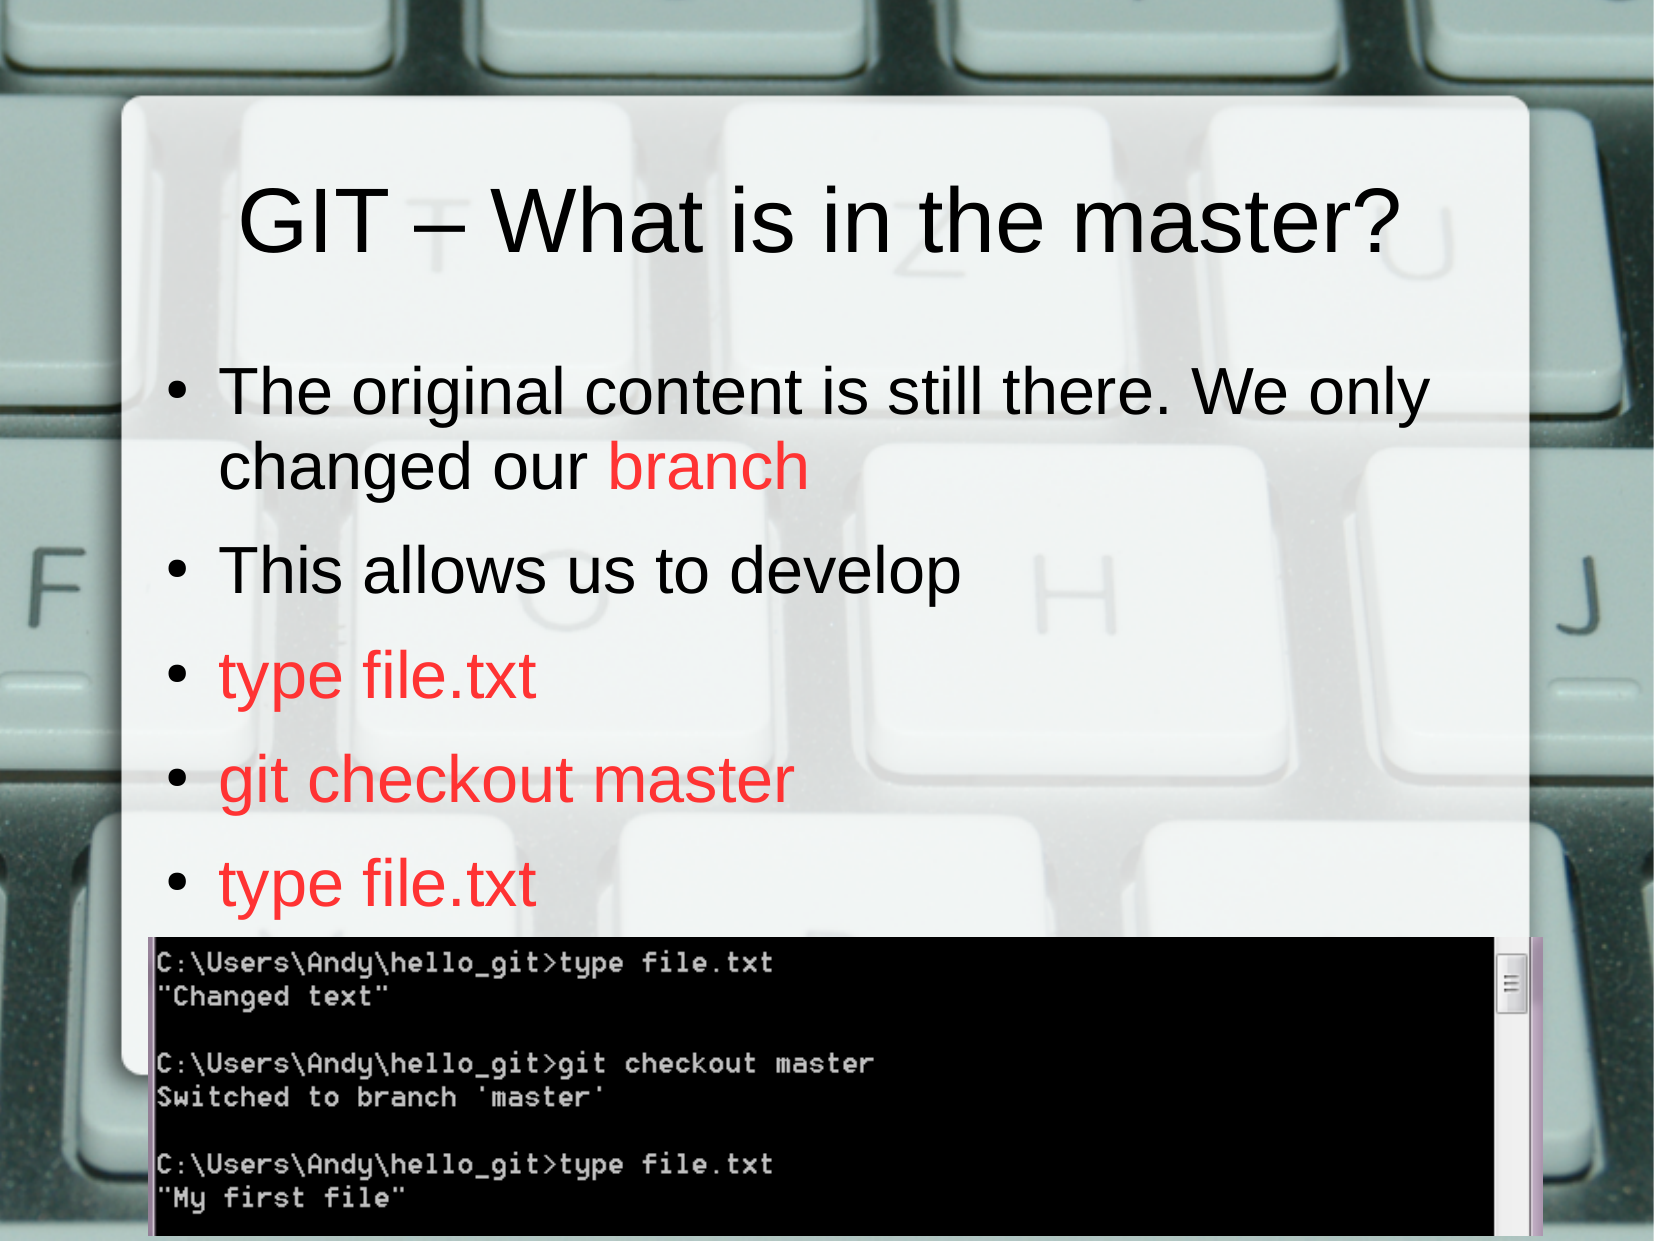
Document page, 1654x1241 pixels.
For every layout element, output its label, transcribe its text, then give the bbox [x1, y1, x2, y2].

list The original content is still there. We only changed our branch This allows us to develop type file.txt git checkout master type file.txt [147, 354, 1506, 1063]
picture [0, 0, 1654, 1241]
title GIT – What is in the master? [135, 117, 1506, 325]
